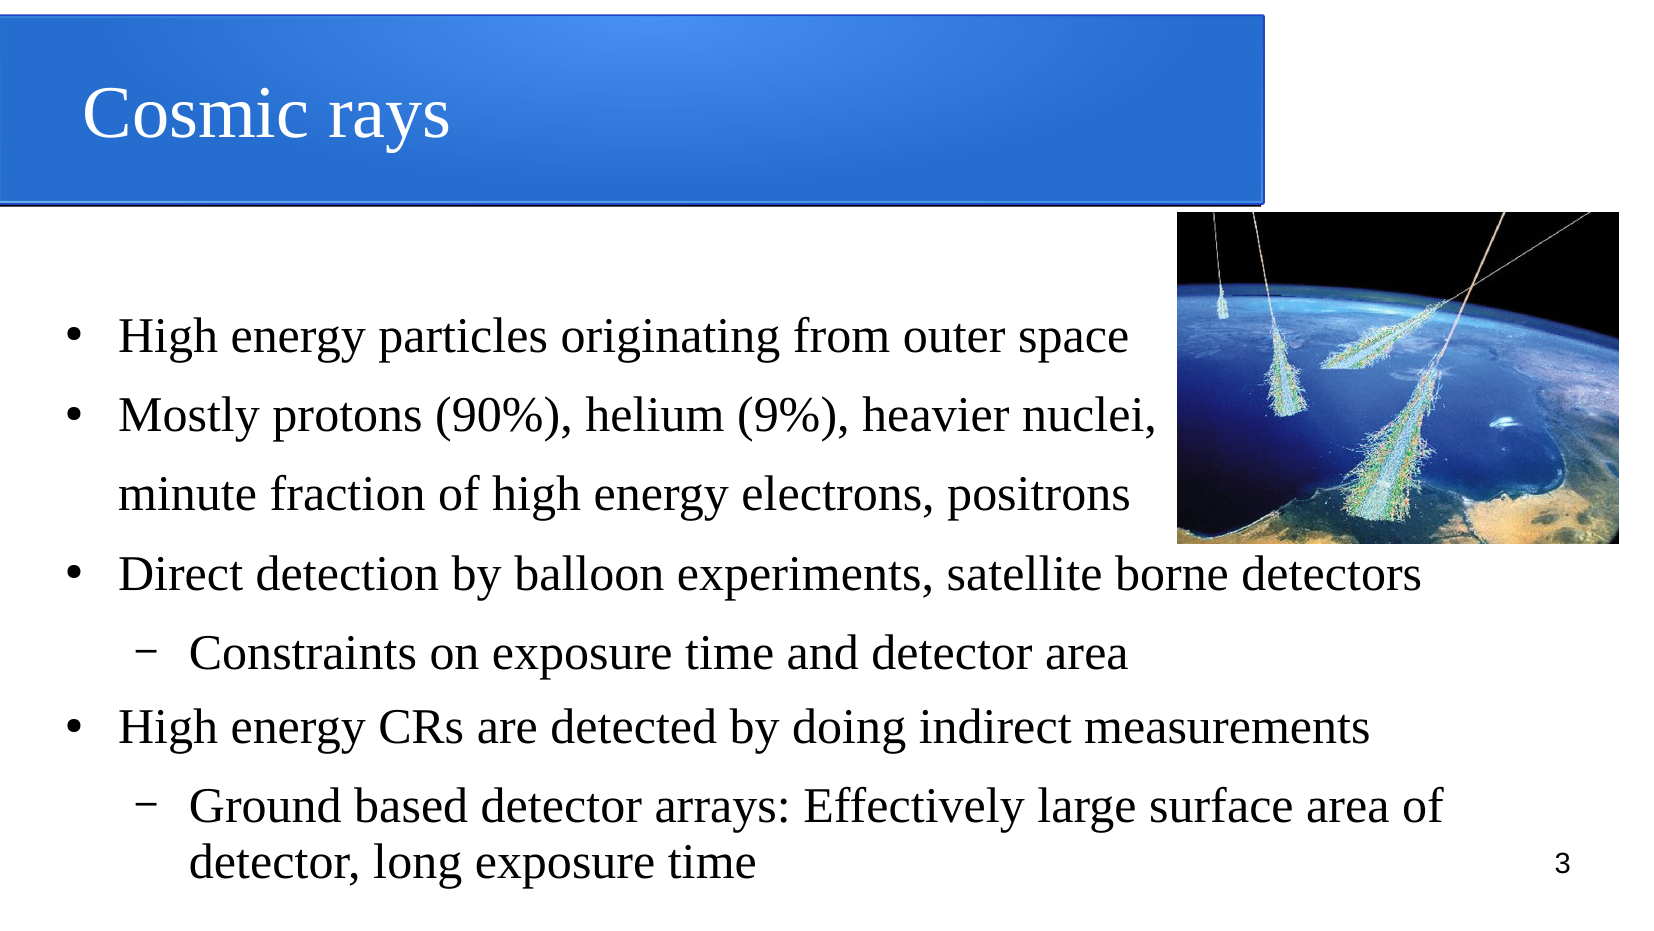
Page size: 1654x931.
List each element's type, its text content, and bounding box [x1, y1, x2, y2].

title Cosmic rays [82, 35, 1235, 189]
picture [1177, 212, 1619, 544]
list High energy particles originating from outer space Mostly protons (90%), helium (9%), heavier nuclei, minute fraction of high energy electrons, positrons Direct detection by balloon experiments, satellite borne detectors Constraints on exposure time and detector area High energy CRs are detected by doing indirect measurements Ground based detector arrays: Effectively large surface area of detector, long exposure time [47, 307, 1536, 931]
